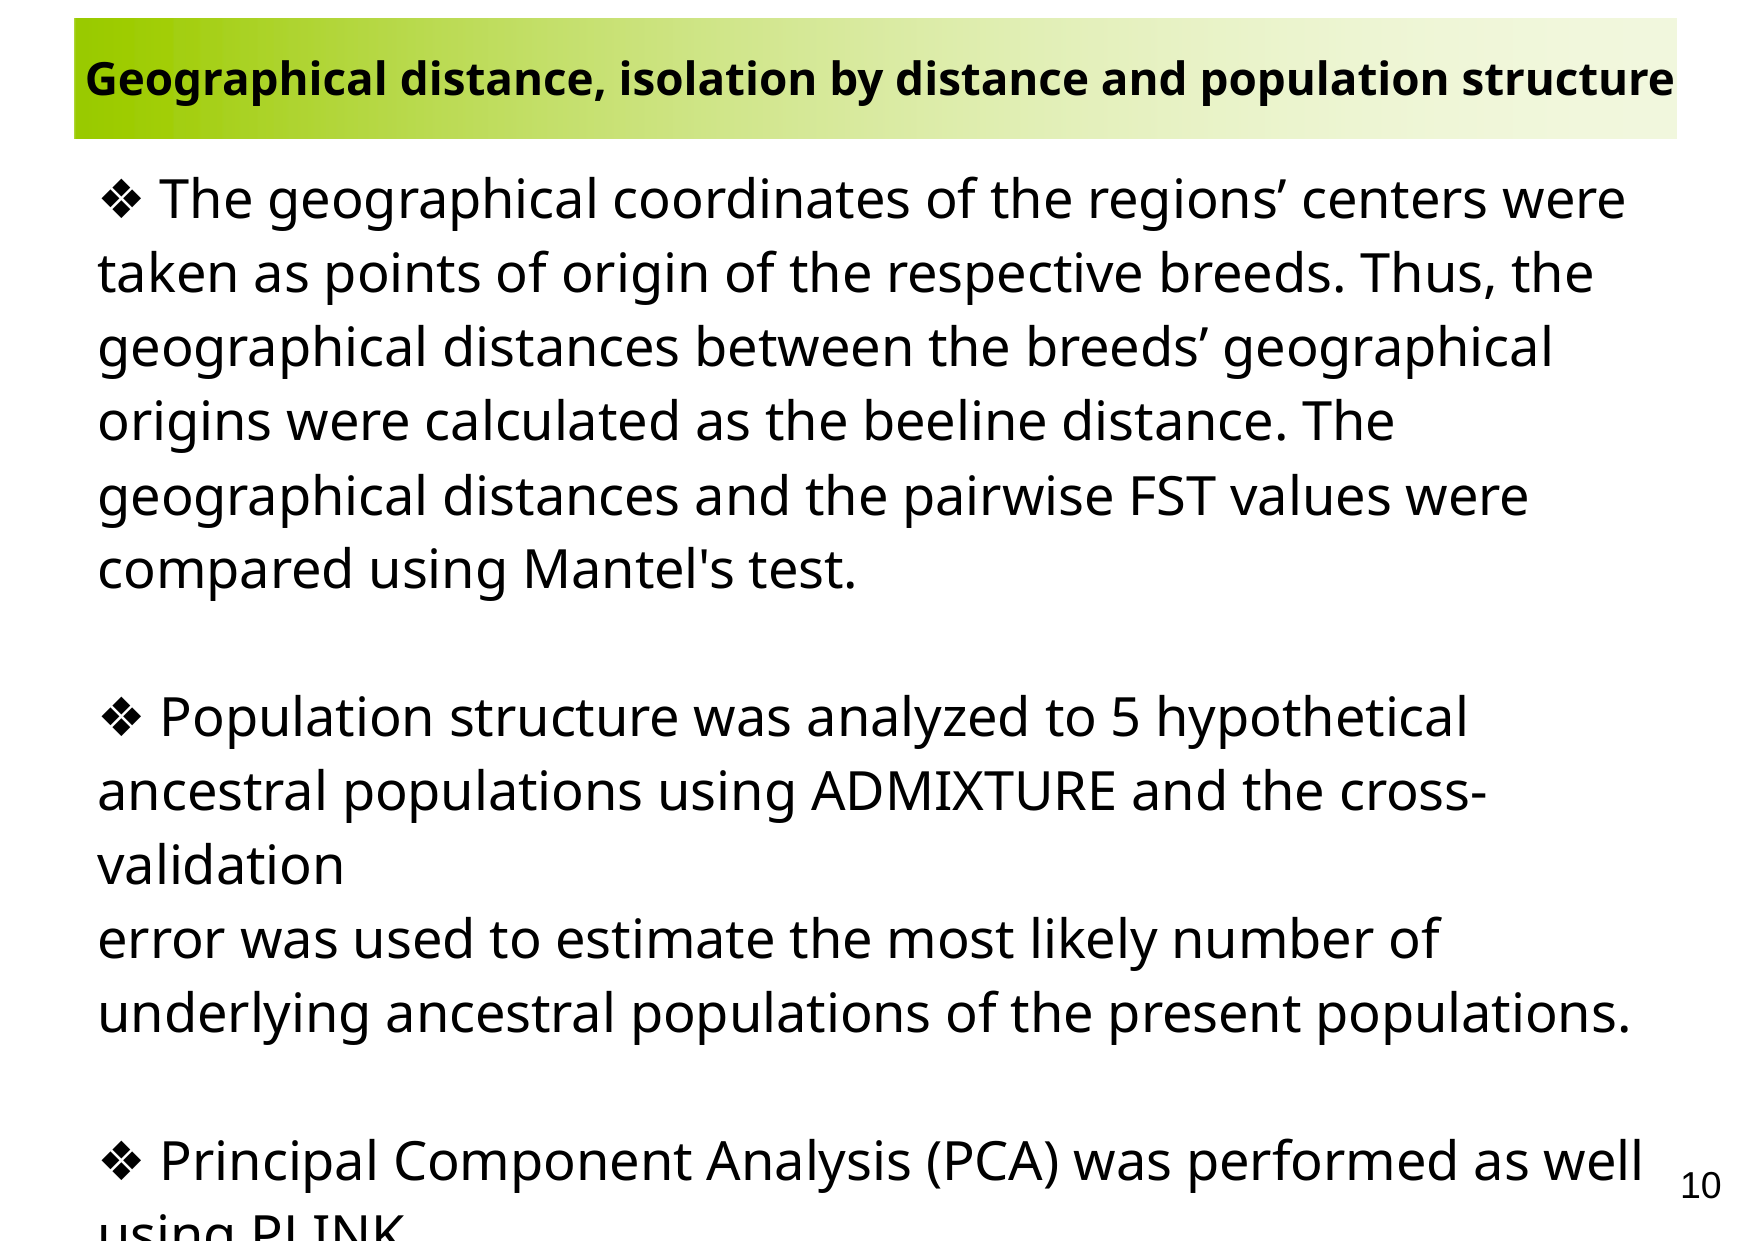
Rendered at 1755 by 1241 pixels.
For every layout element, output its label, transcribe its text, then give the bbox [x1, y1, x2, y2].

text_box ❖ The geographical coordinates of the regions’ centers were taken as points of origin of the respective breeds. Thus, the geographical distances between the breeds’ geographical origins were calculated as the beeline distance. The geographical distances and the pairwise FST values were compared using Mantel's test. ❖ Population structure was analyzed to 5 hypothetical ancestral populations using ADMIXTURE and the cross-validation error was used to estimate the most likely number of underlying ancestral populations of the present populations. ❖ Principal Component Analysis (PCA) was performed as well using PLINK. [82, 153, 1666, 1051]
title Geographical distance, isolation by distance and population structure [70, 47, 1737, 139]
text_box 10 [1665, 1157, 1755, 1241]
picture [74, 18, 1677, 47]
